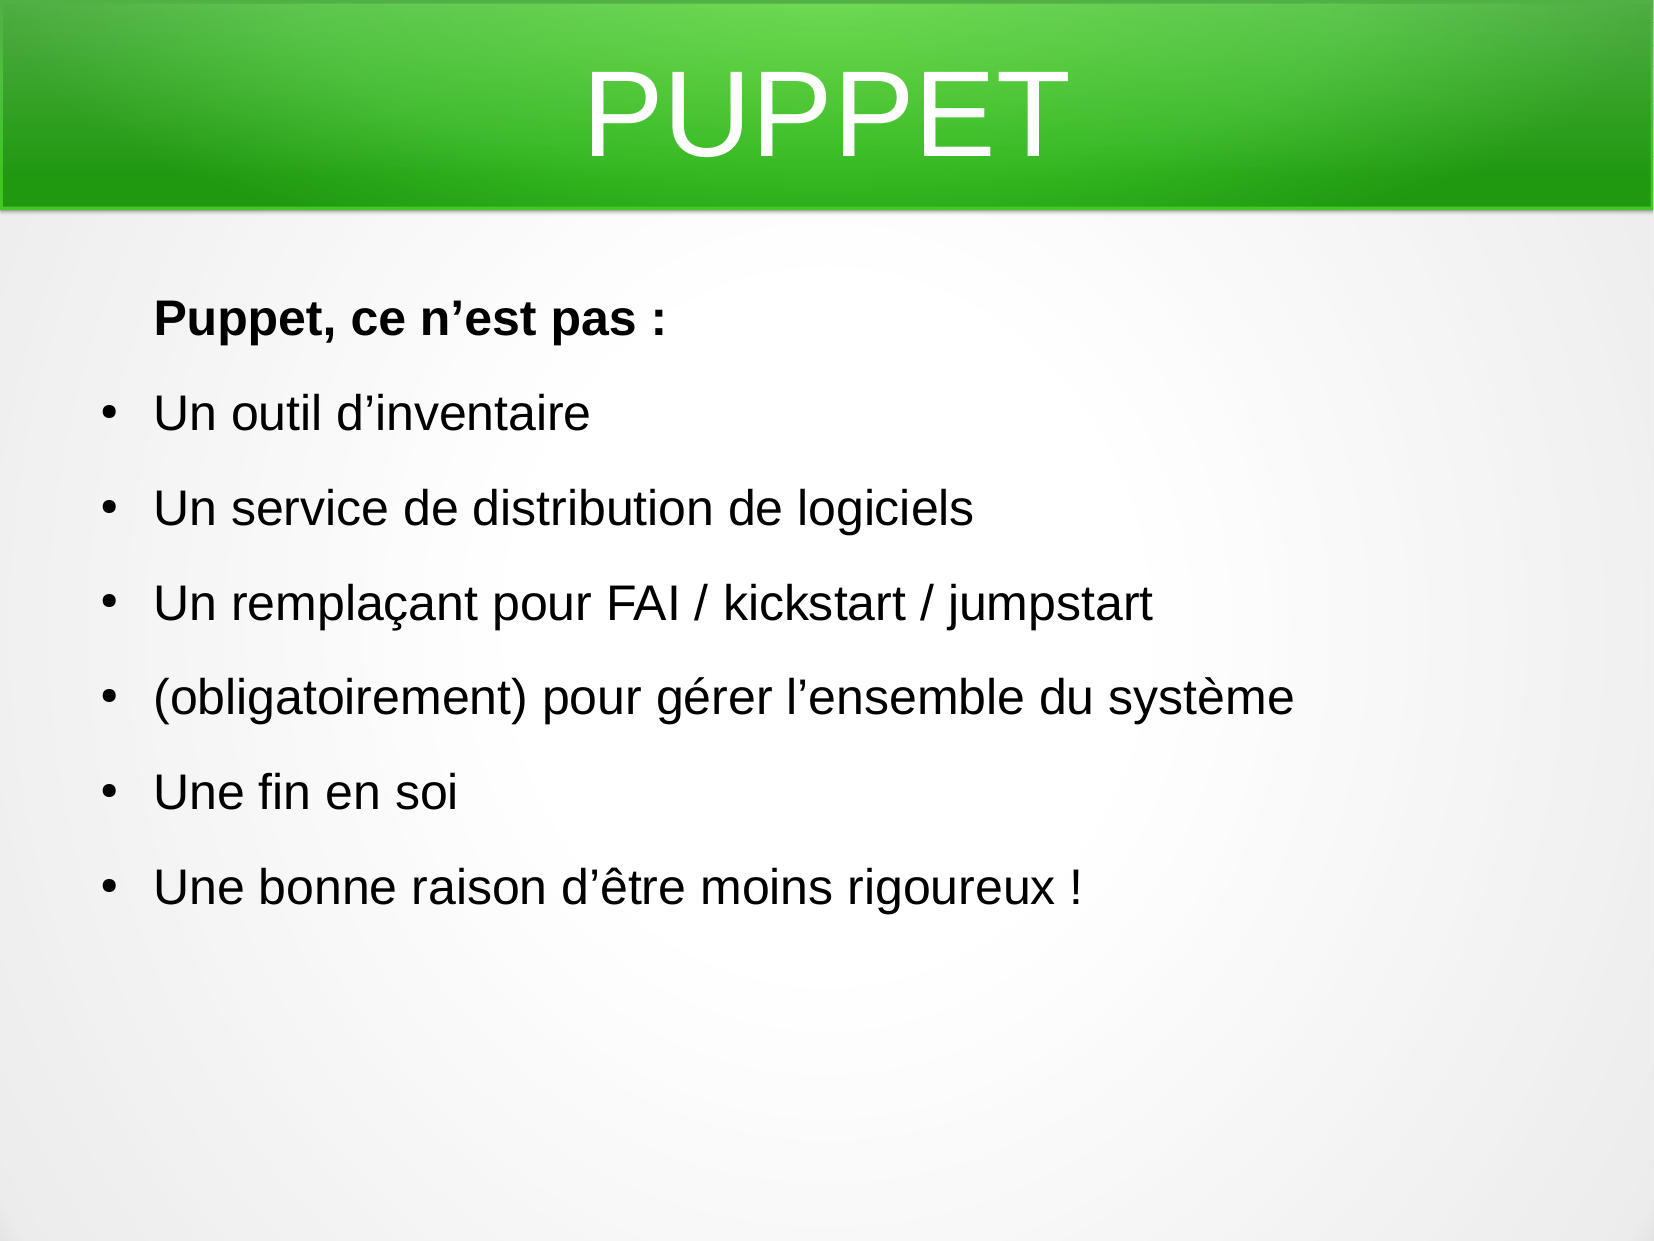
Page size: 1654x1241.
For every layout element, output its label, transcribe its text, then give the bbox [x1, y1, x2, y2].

title PUPPET [82, 45, 1571, 183]
list Puppet, ce n’est pas : Un outil d’inventaire Un service de distribution de logiciels Un remplaçant pour FAI / kickstart / jumpstart (obligatoirement) pour gérer l’ensemble du système Une fin en soi Une bonne raison d’être moins rigoureux ! [82, 290, 1538, 1010]
